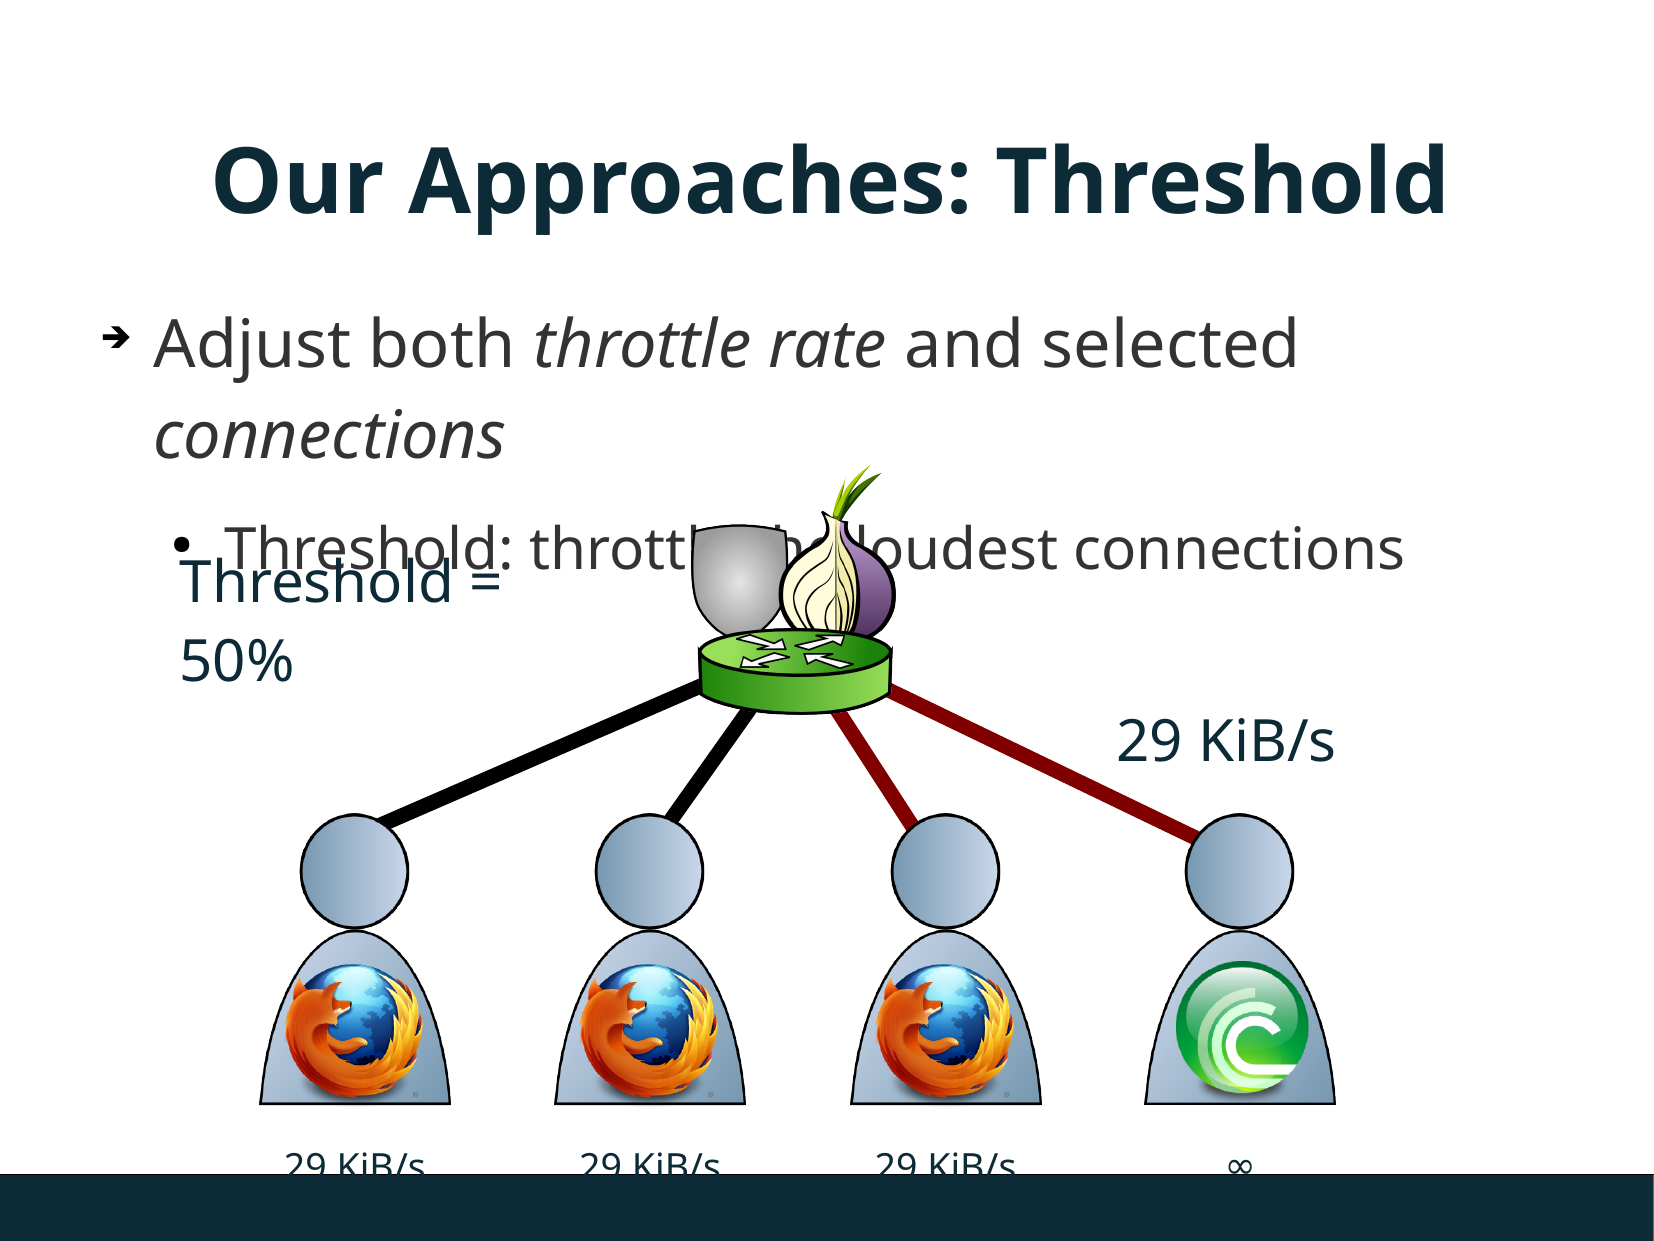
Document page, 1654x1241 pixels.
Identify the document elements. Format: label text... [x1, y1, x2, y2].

list Adjust both throttle rate and selected connections Threshold: throttle the loudest connections [82, 296, 1571, 1115]
picture [259, 813, 451, 1111]
text_box 29 KiB/s [1101, 692, 1417, 775]
picture [850, 813, 1042, 1111]
title Our Approaches: Threshold [86, 74, 1575, 282]
text_box Threshold = 50% [165, 532, 646, 615]
picture [691, 464, 896, 715]
picture [1144, 813, 1336, 1106]
picture [554, 813, 746, 1111]
